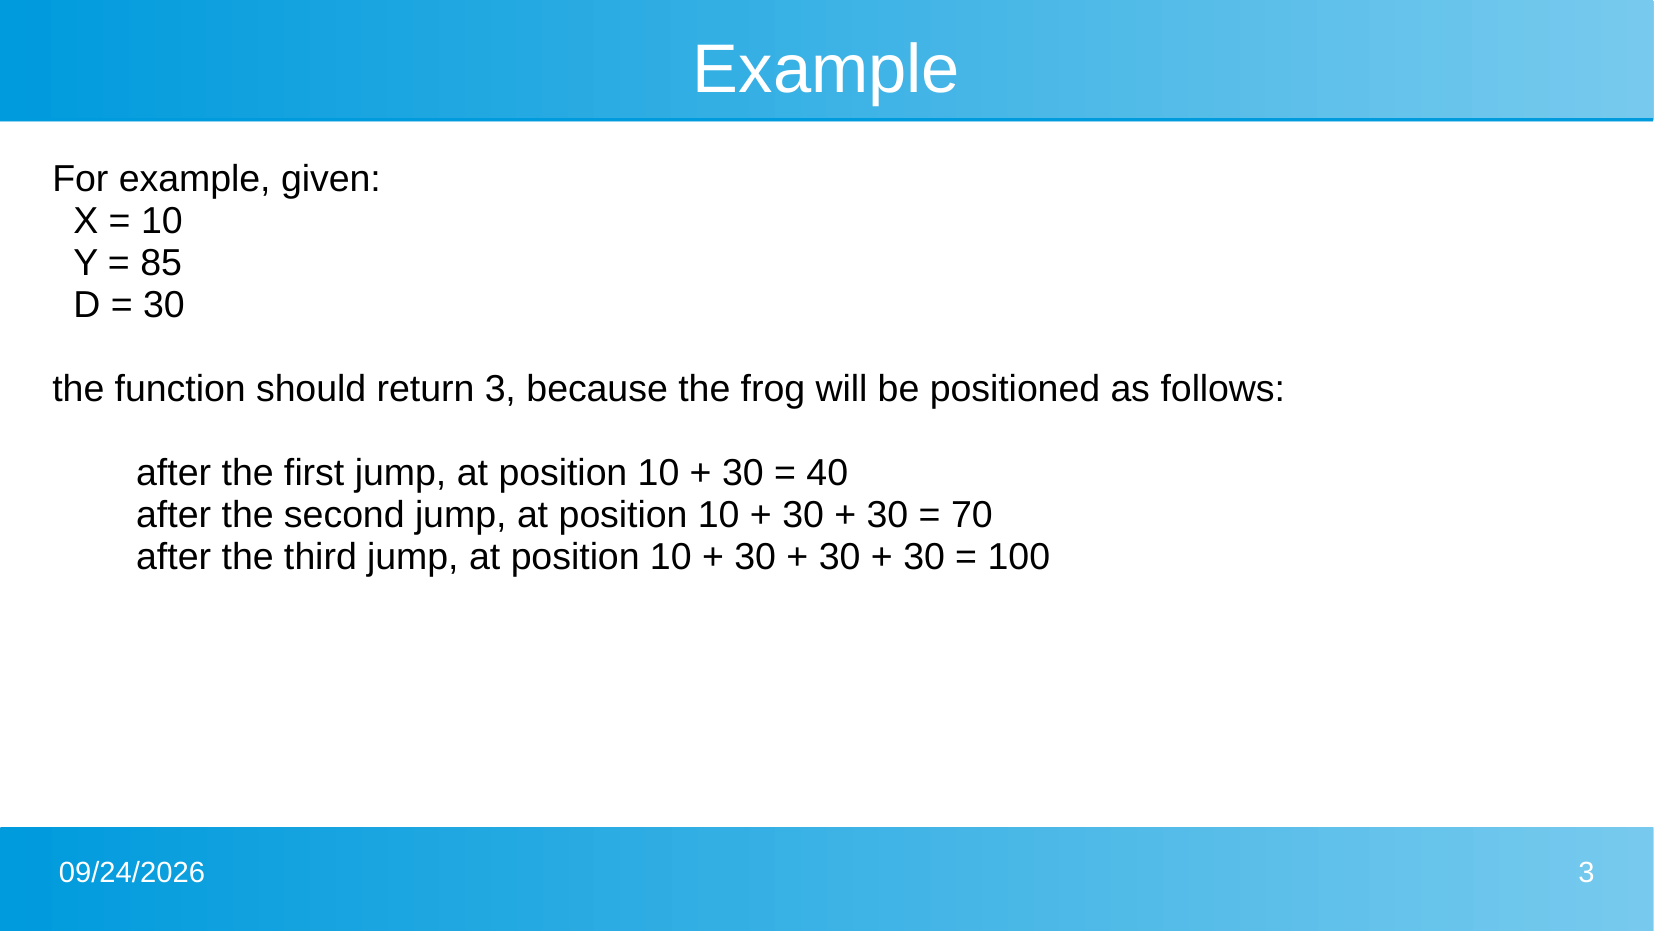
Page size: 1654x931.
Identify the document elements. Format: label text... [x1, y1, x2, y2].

title Example [59, 29, 1595, 108]
text_box For example, given: X = 10 Y = 85 D = 30 the function should return 3, because the frog will be positioned as follows: after the first jump, at position 10 + 30 = 40 after the second jump, at position 10 + 30 + 30 = 70 after the third jump, at position 10 + 30 + 30 + 30 = 100 [37, 150, 1426, 638]
